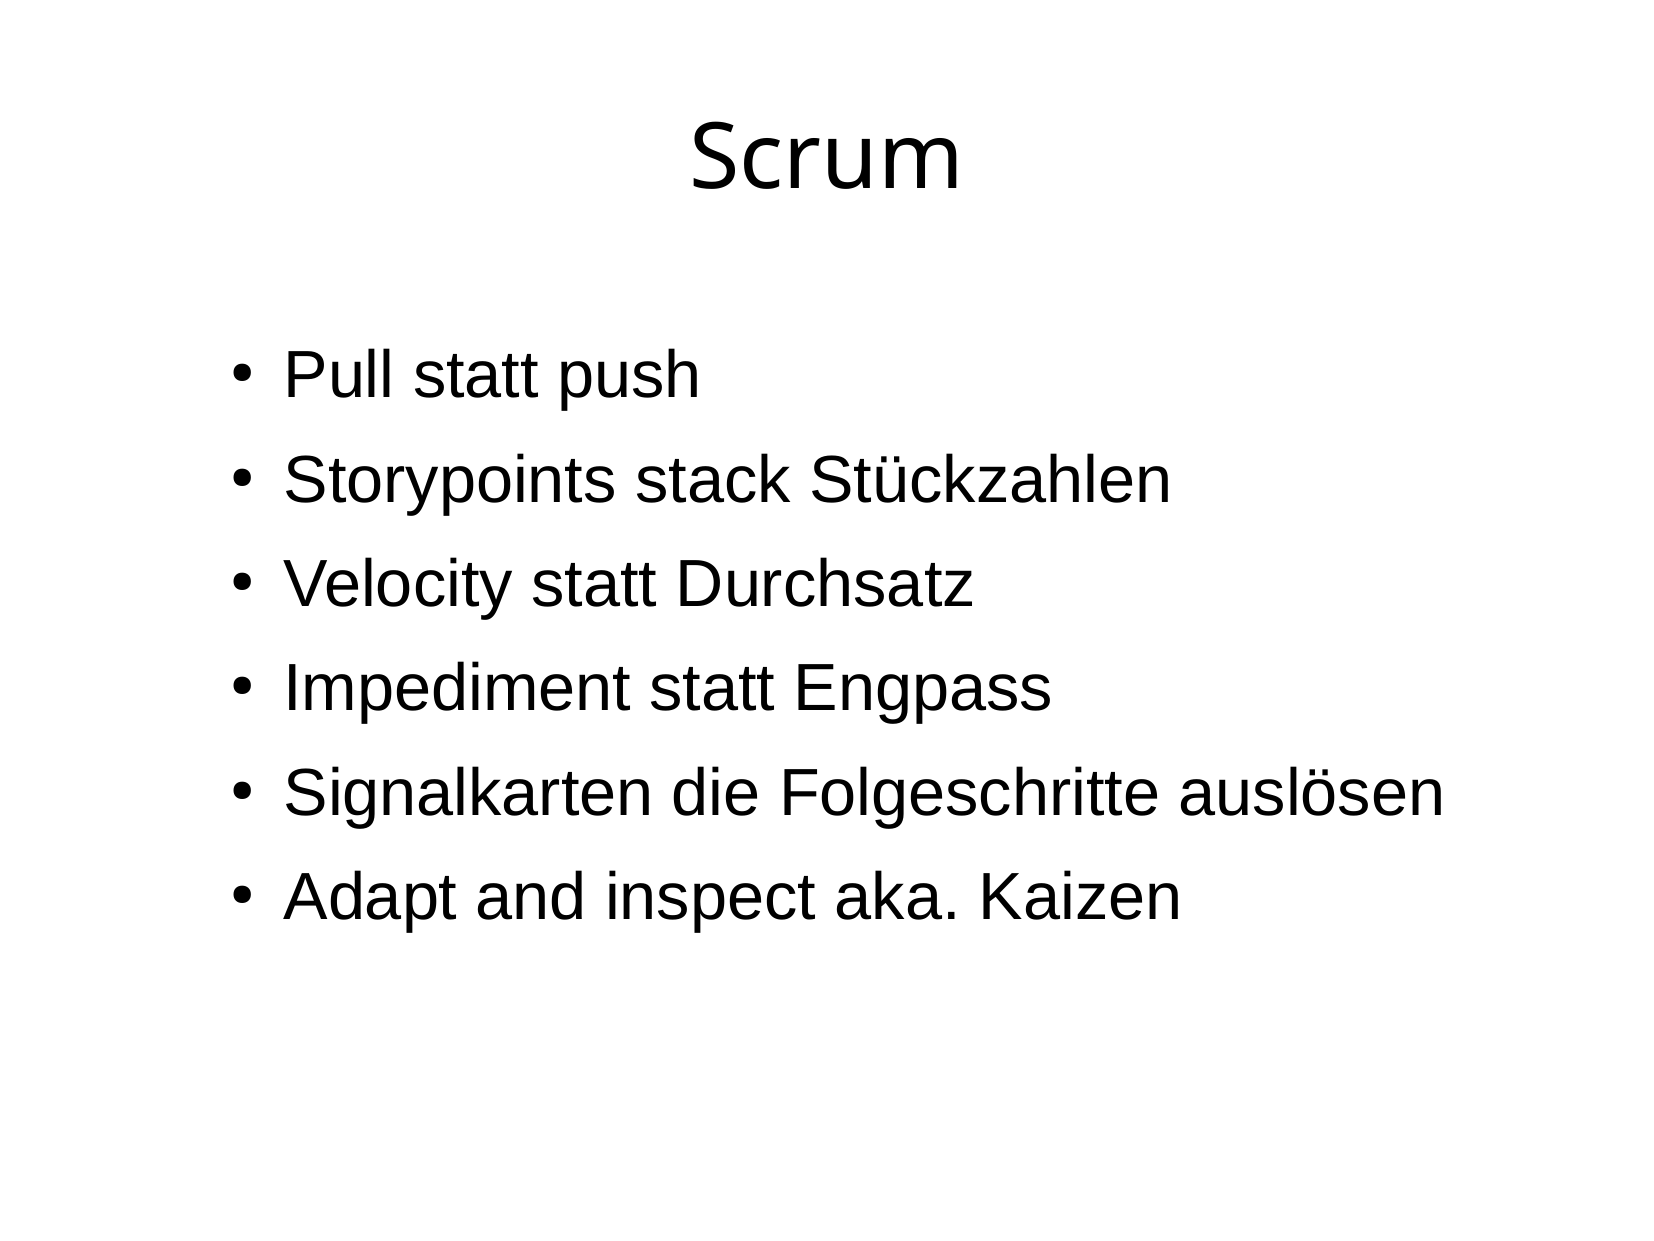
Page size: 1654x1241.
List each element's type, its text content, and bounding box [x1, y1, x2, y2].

title Scrum [82, 49, 1571, 257]
list Pull statt push Storypoints stack Stückzahlen Velocity statt Durchsatz Impediment statt Engpass Signalkarten die Folgeschritte auslösen Adapt and inspect aka. Kaizen [212, 337, 1512, 993]
